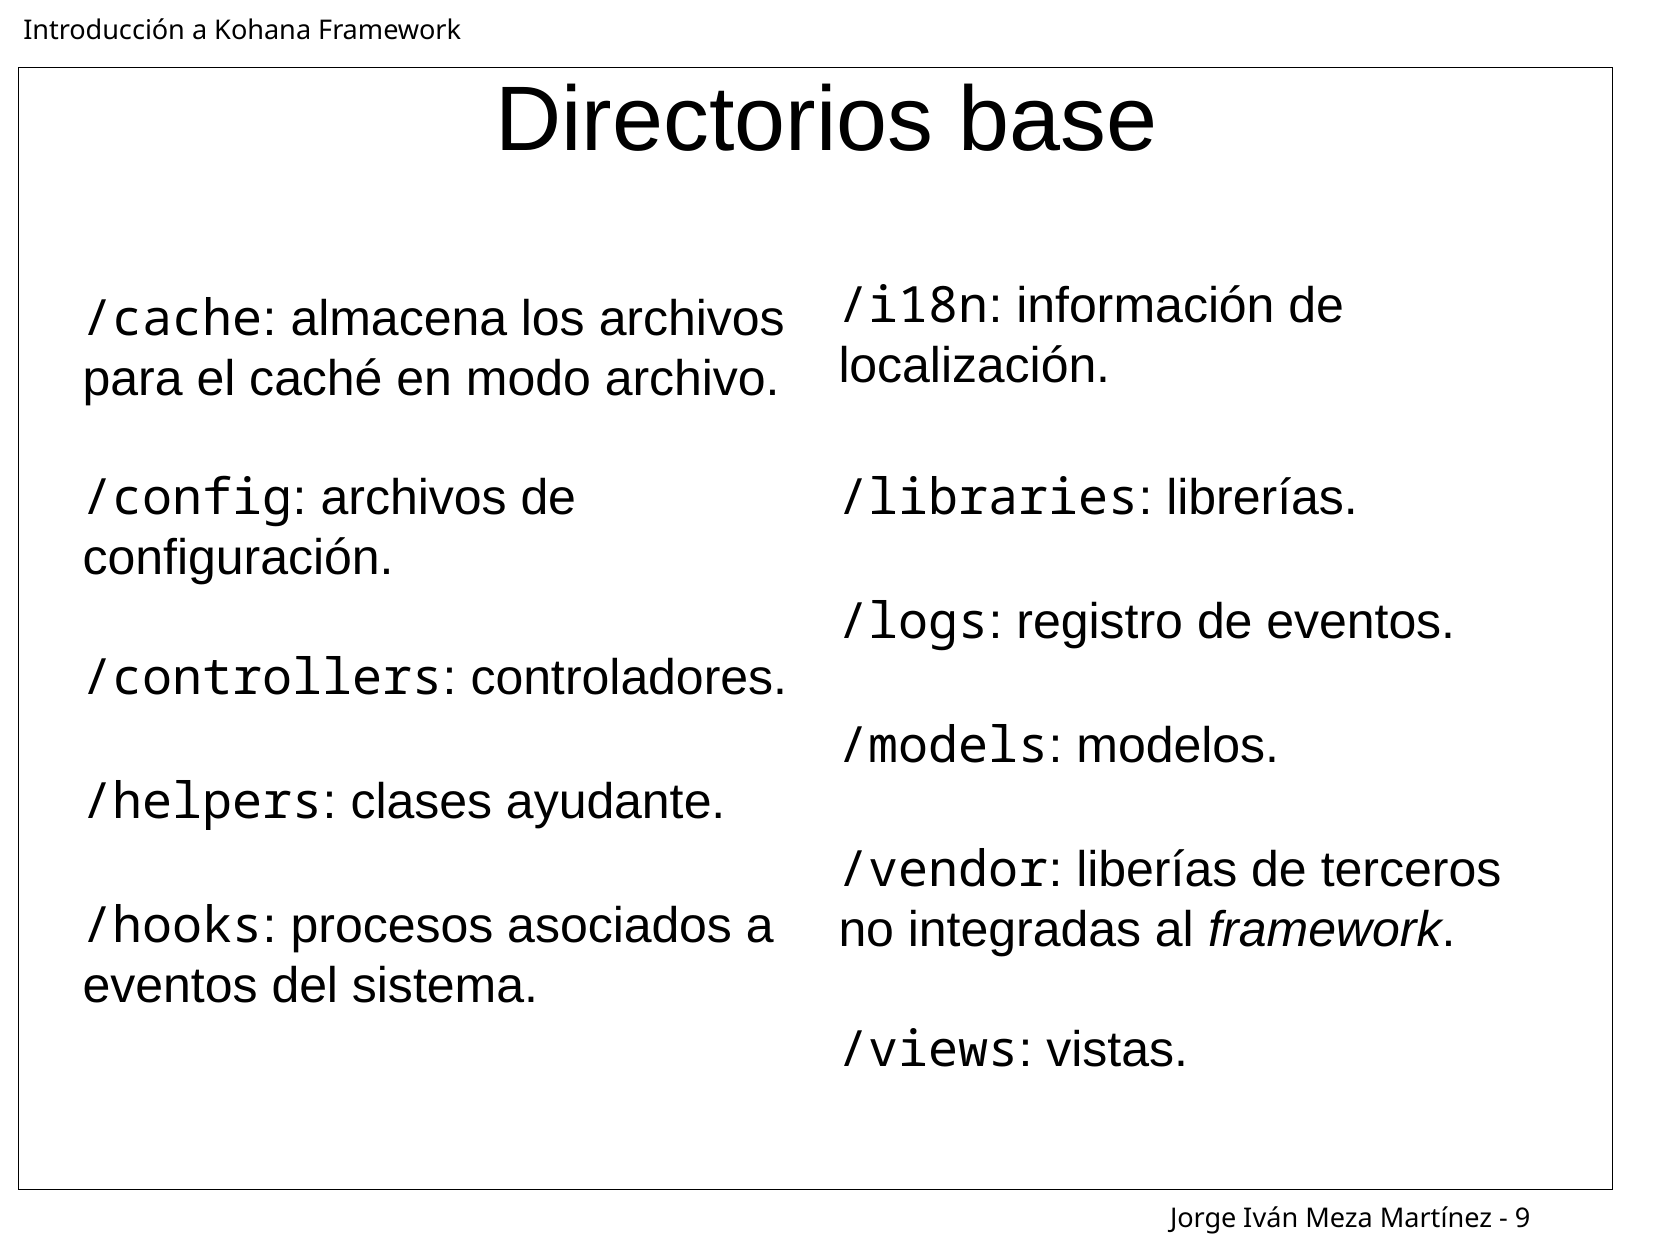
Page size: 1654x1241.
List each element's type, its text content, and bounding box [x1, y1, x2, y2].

text_box /i18n: información de localización. /libraries: librerías. /logs: registro de eventos. /models: modelos. /vendor: liberías de terceros no integradas al framework. /views: vistas. [838, 187, 1544, 1163]
subtitle /cache: almacena los archivos para el caché en modo archivo. /config: archivos de configuración. /controllers: controladores. /helpers: clases ayudante. /hooks: procesos asociados a eventos del sistema. [82, 187, 788, 1163]
title Directorios base [82, 49, 1571, 188]
